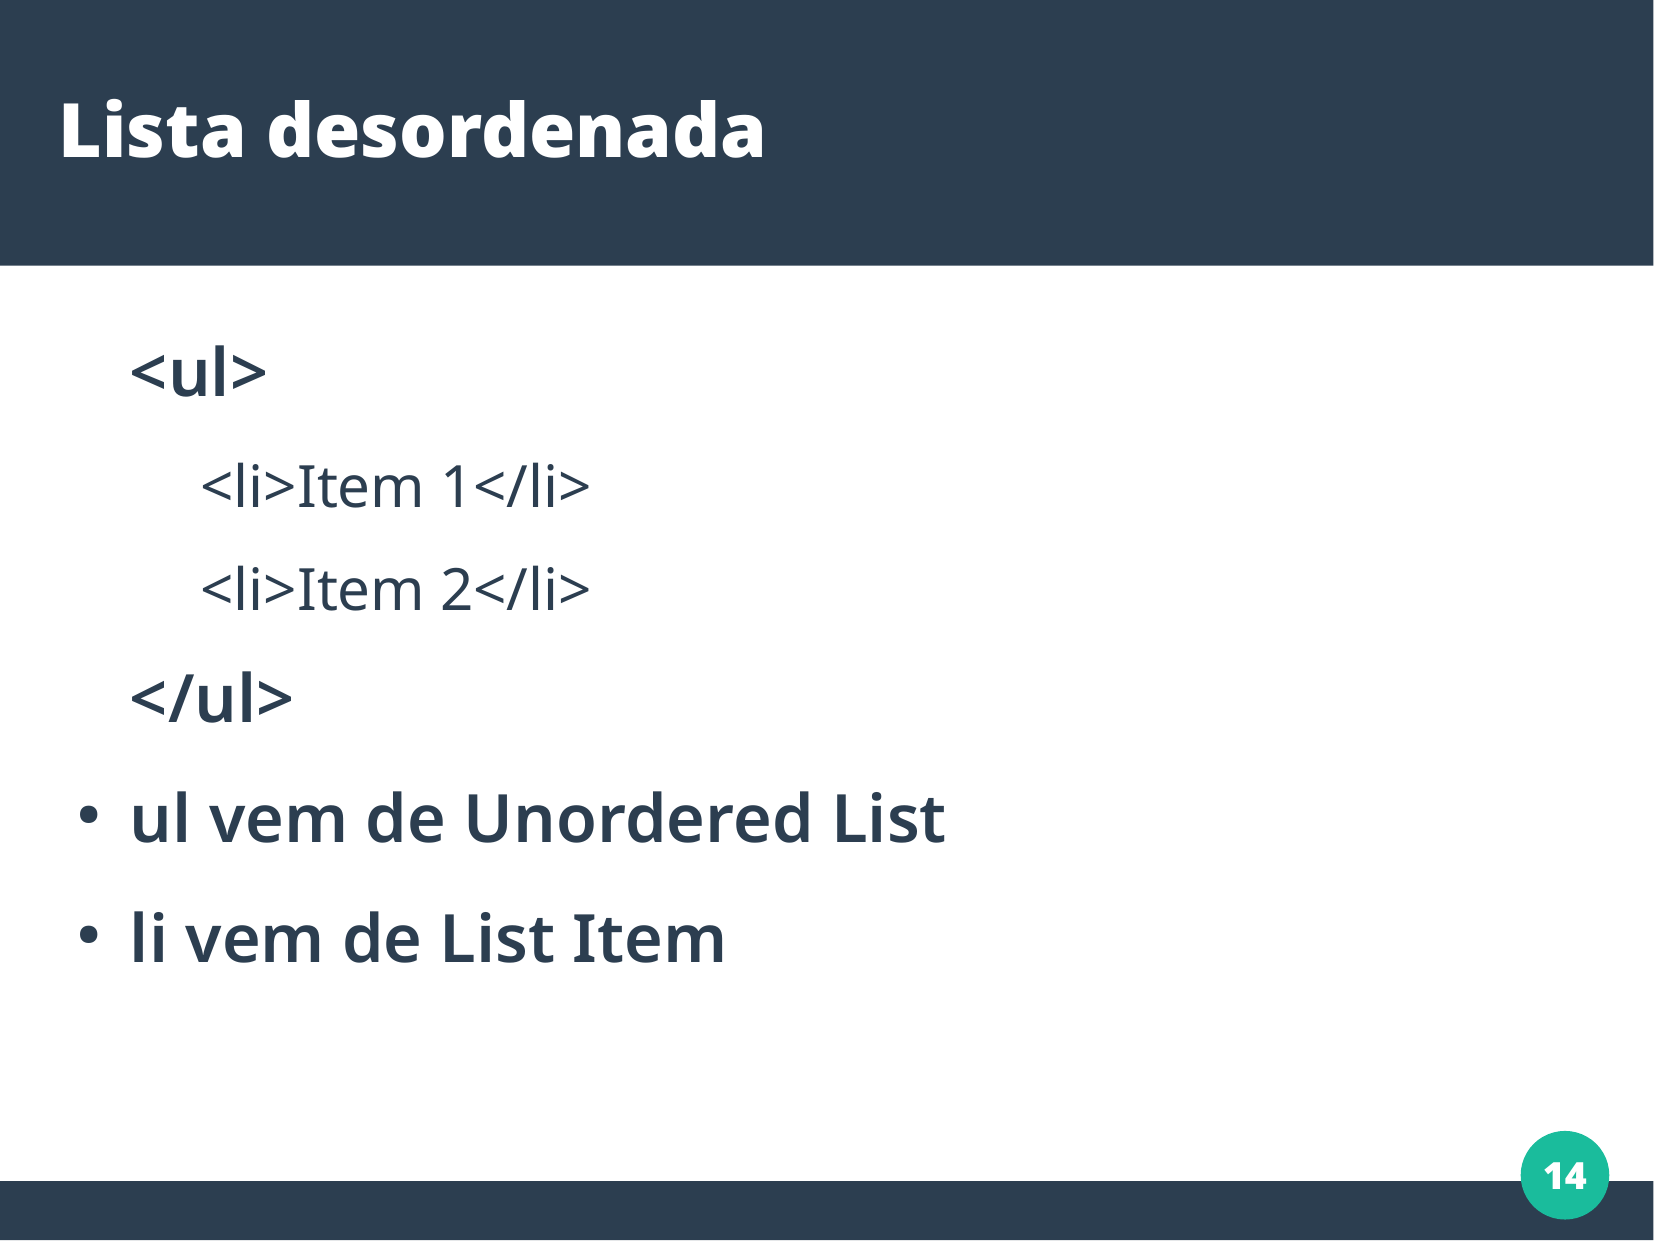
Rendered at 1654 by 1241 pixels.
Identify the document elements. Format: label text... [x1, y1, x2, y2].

list <ul> <li>Item 1</li> <li>Item 2</li> </ul> ul vem de Unordered List li vem de List Item [59, 324, 1595, 1152]
title Lista desordenada [59, 49, 1595, 207]
